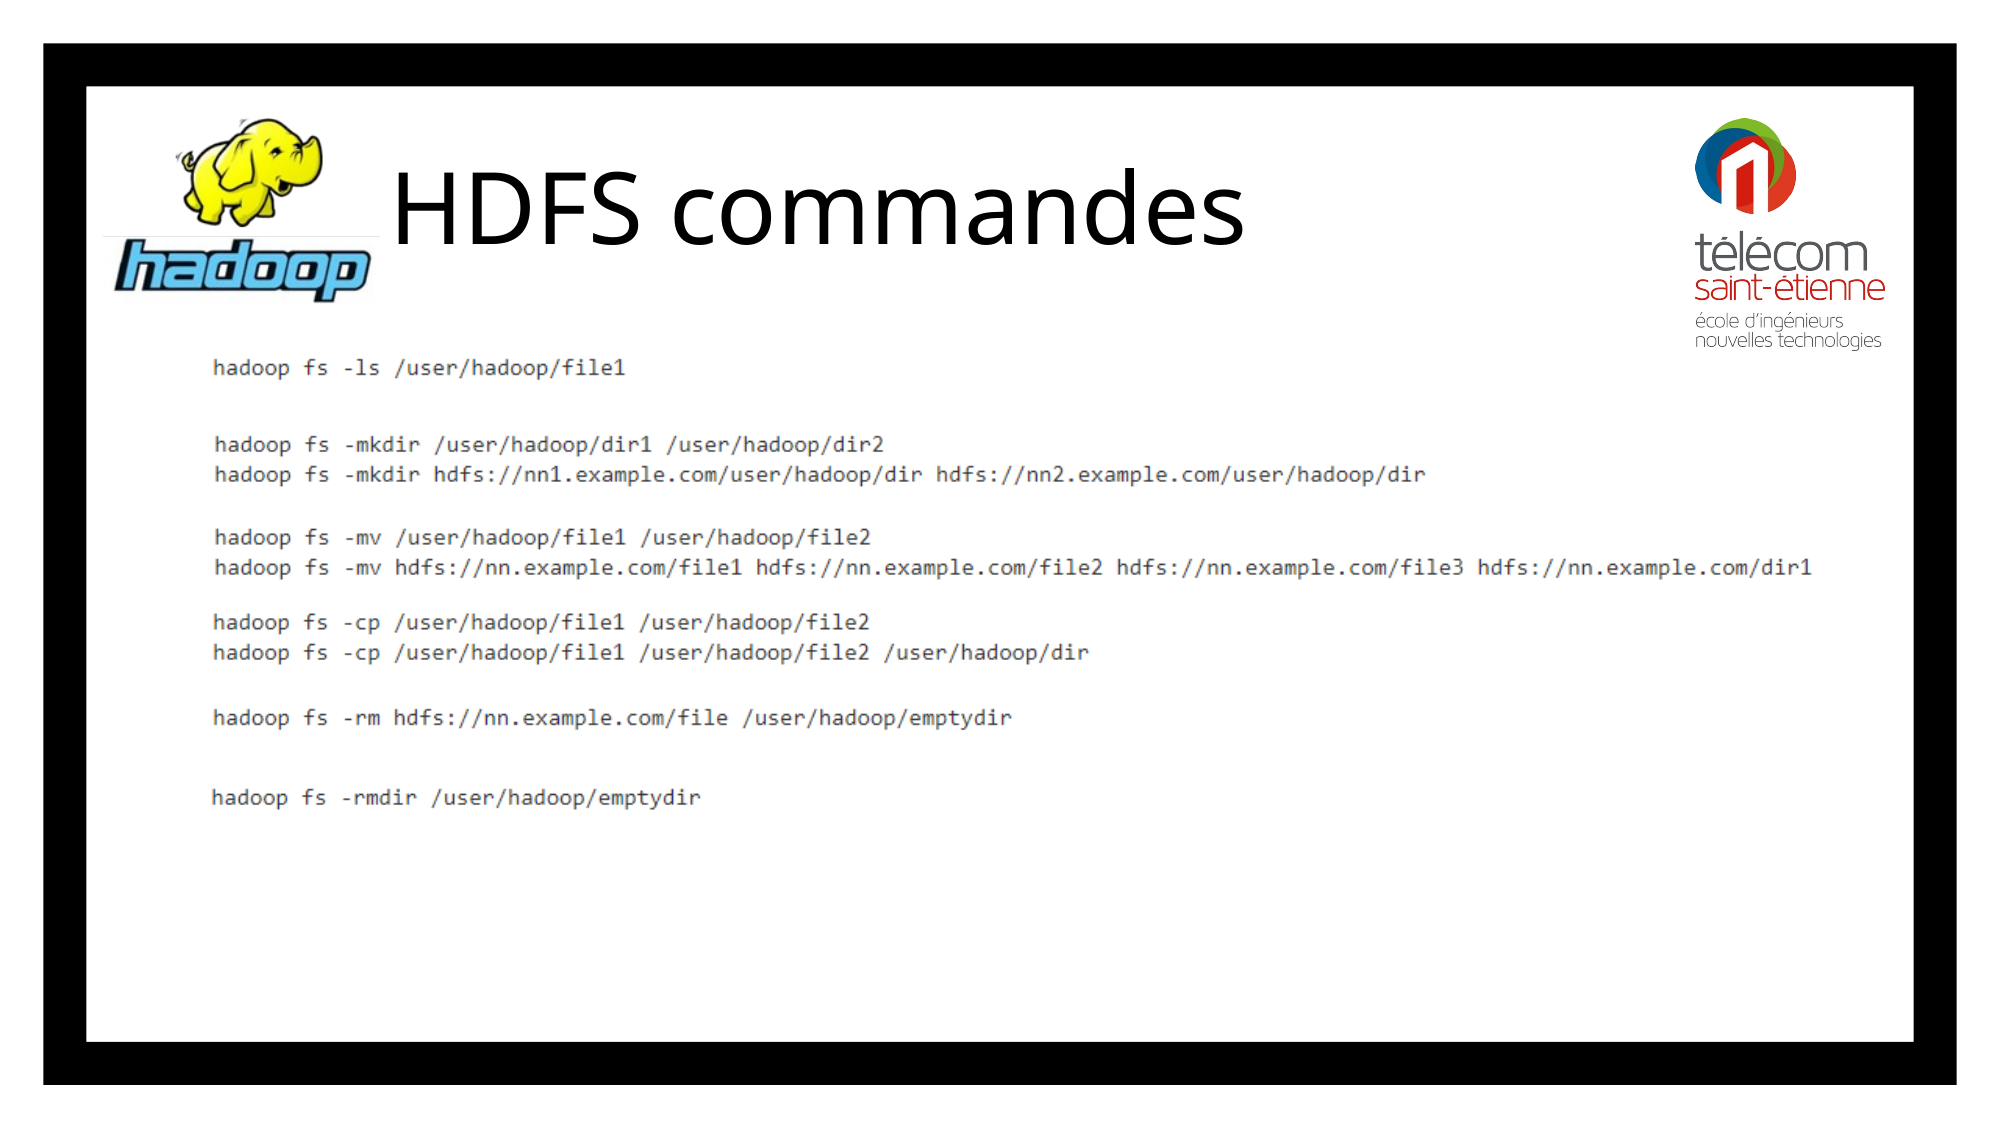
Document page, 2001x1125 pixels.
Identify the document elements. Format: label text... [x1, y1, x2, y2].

title HDFS commandes [380, 138, 1849, 304]
picture [203, 598, 1149, 687]
picture [203, 510, 1833, 594]
picture [203, 337, 640, 396]
picture [1715, 134, 1730, 138]
picture [103, 118, 380, 305]
picture [203, 775, 733, 824]
picture [1695, 118, 1885, 351]
picture [203, 419, 1444, 504]
picture [203, 695, 1035, 746]
